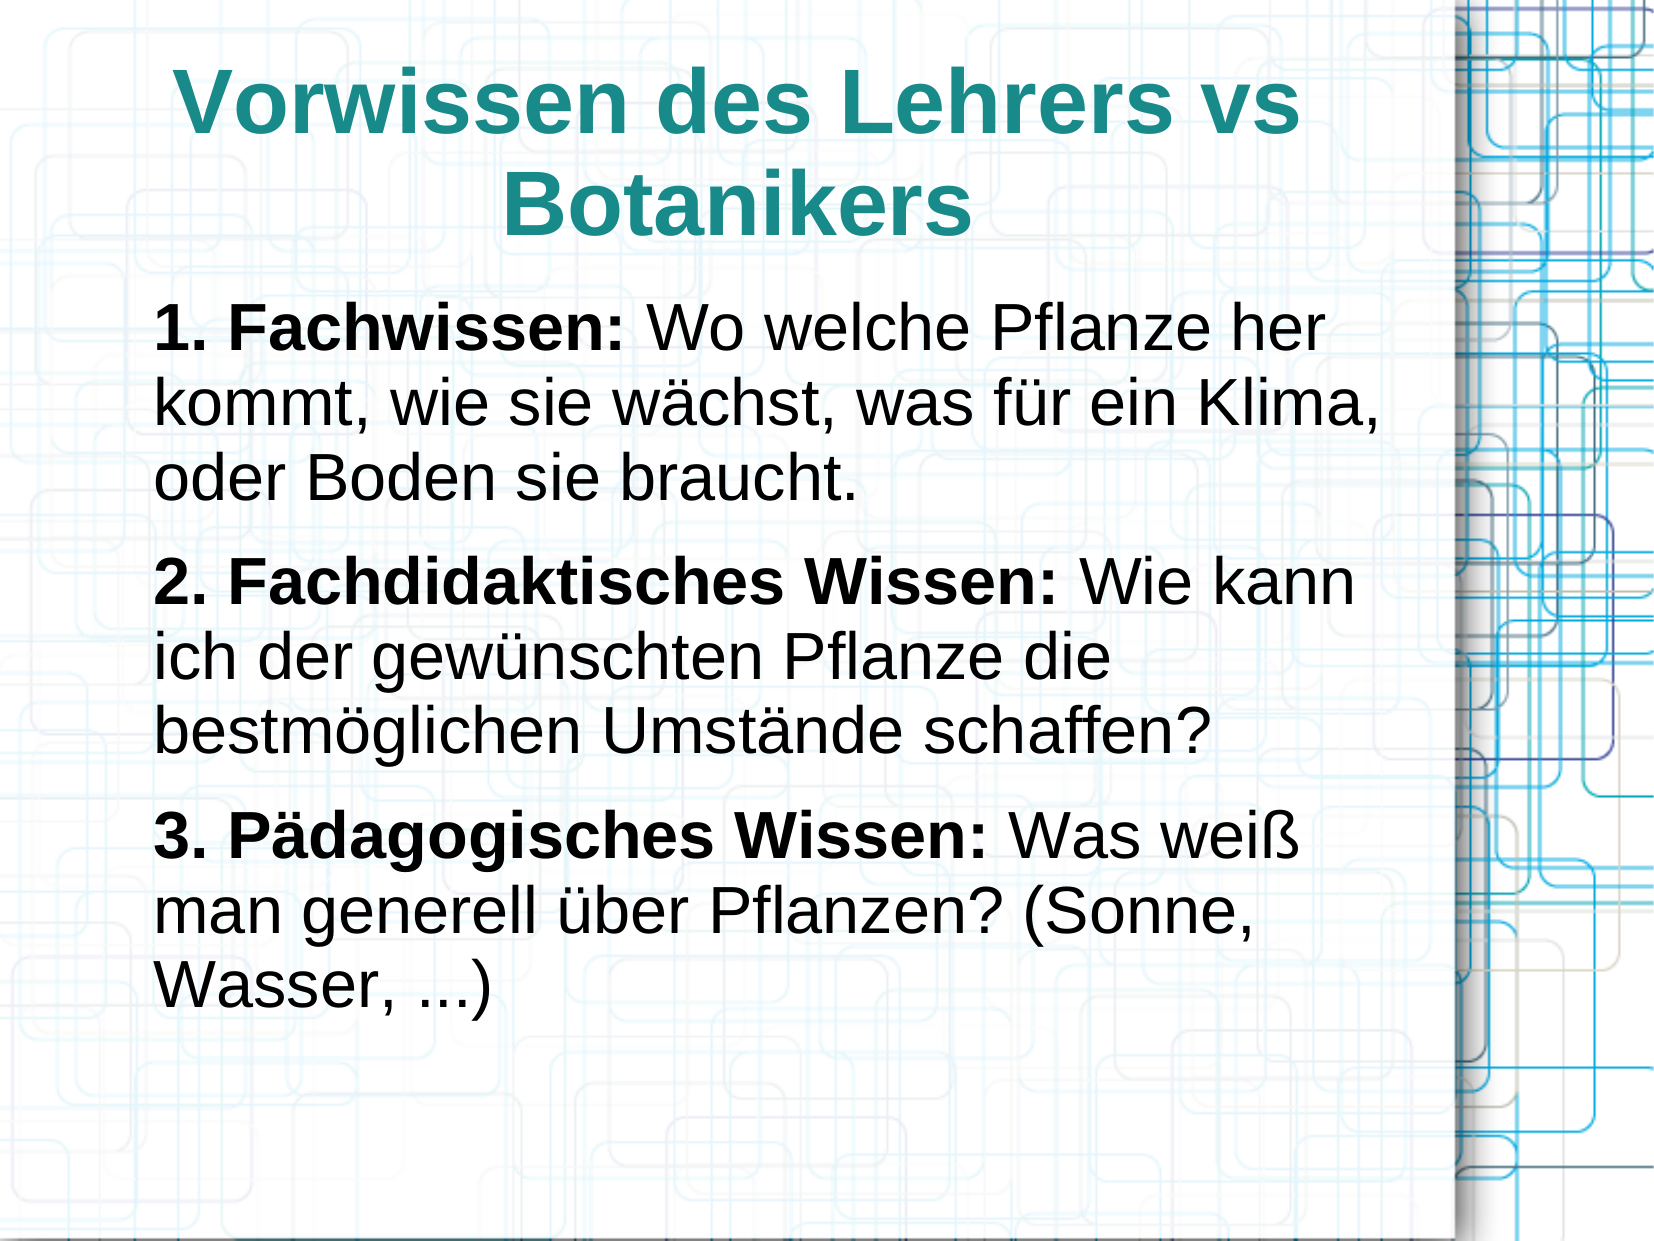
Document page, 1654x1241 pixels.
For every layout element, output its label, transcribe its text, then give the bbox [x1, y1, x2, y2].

title Vorwissen des Lehrers vs Botanikers [59, 49, 1418, 257]
list 1. Fachwissen: Wo welche Pflanze her kommt, wie sie wächst, was für ein Klima, oder Boden sie braucht. 2. Fachdidaktisches Wissen: Wie kann ich der gewünschten Pflanze die bestmöglichen Umstände schaffen? 3. Pädagogisches Wissen: Was weiß man generell über Pflanzen? (Sonne, Wasser, ...) [82, 290, 1418, 1109]
picture [0, 0, 1654, 1241]
